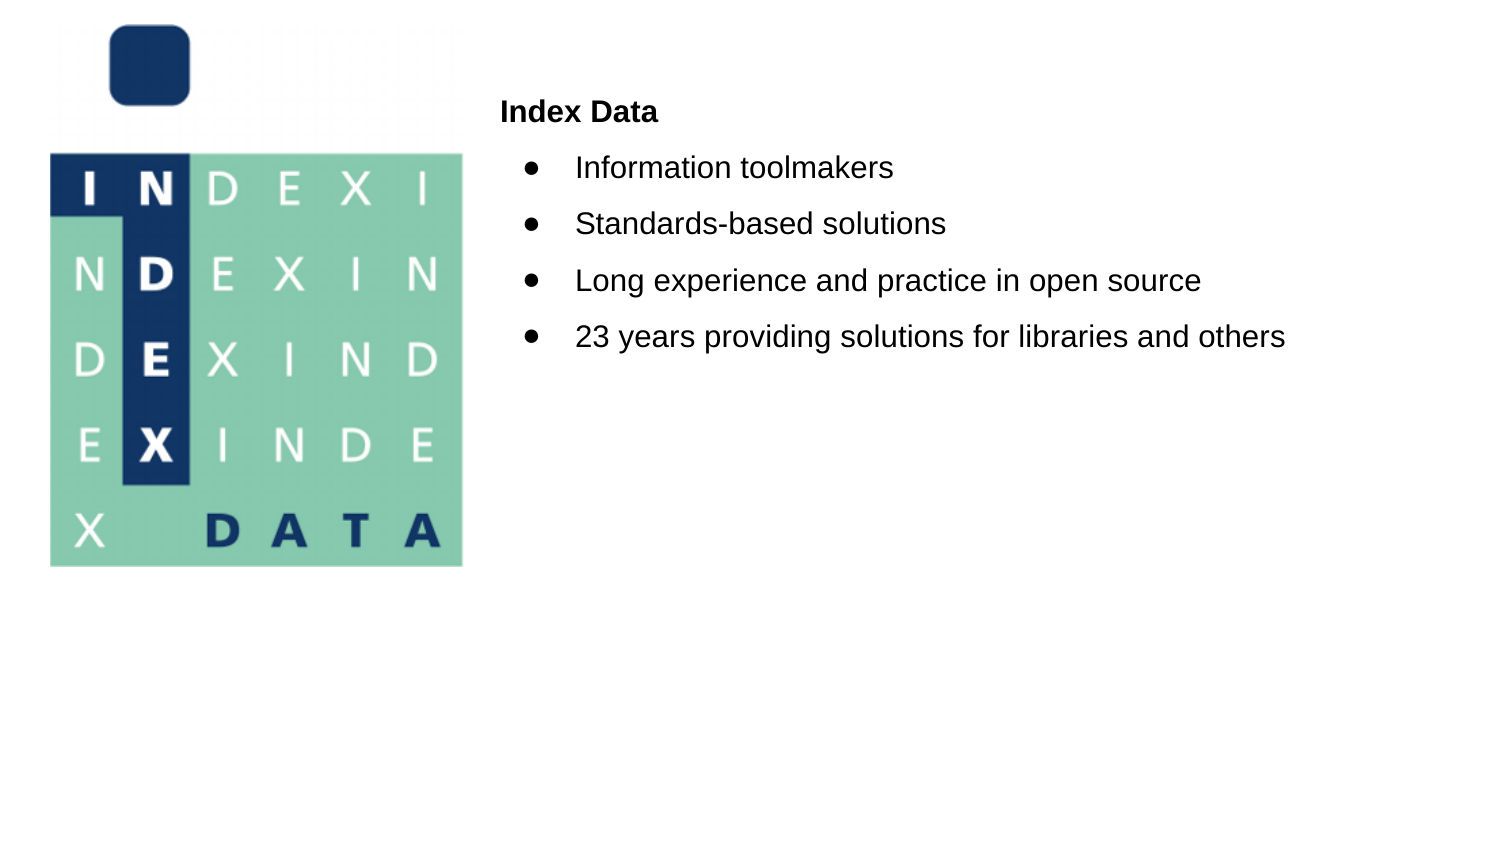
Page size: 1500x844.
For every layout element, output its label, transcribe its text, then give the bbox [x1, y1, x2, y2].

picture [50, 24, 464, 567]
text_box Index Data Information toolmakers Standards-based solutions Long experience and practice in open source 23 years providing solutions for libraries and others [485, 57, 1454, 333]
